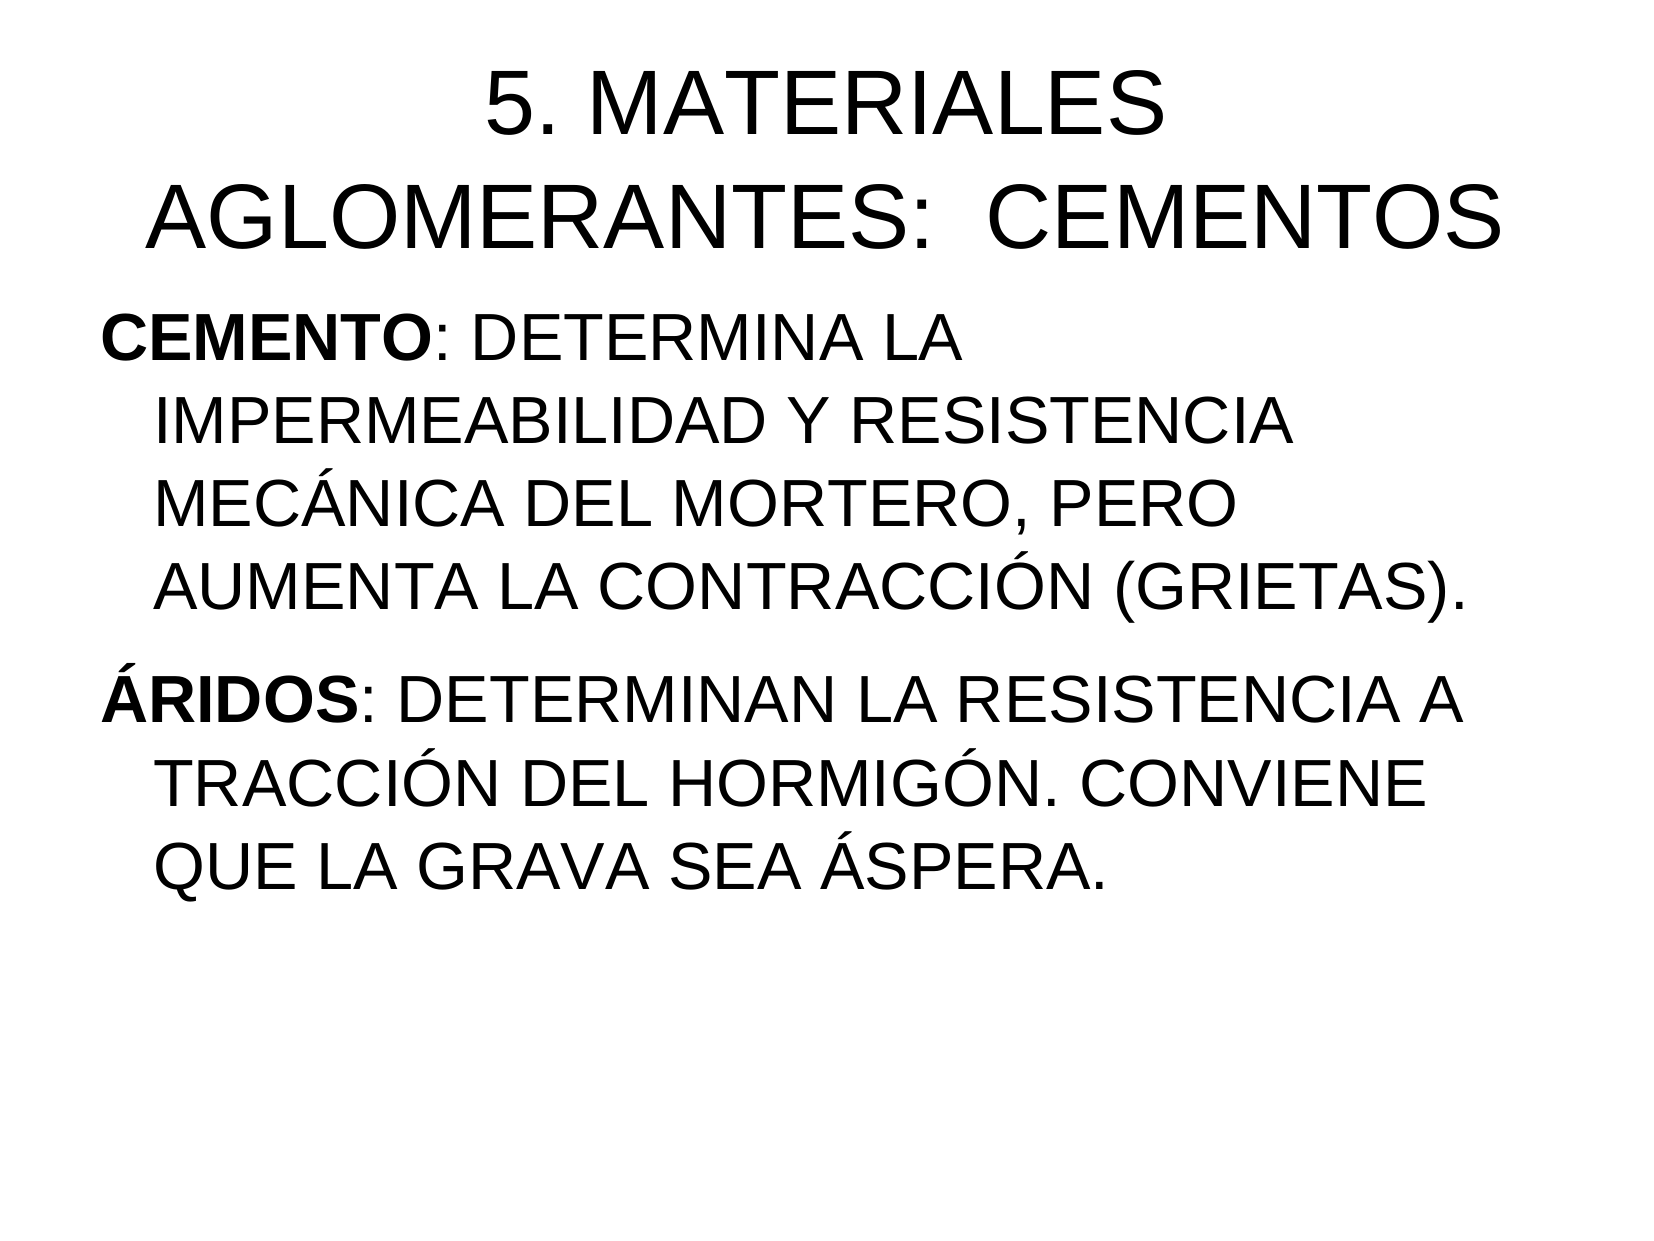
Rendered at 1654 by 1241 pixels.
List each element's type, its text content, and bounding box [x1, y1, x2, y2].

list CEMENTO: DETERMINA LA IMPERMEABILIDAD Y RESISTENCIA MECÁNICA DEL MORTERO, PERO AUMENTA LA CONTRACCIÓN (GRIETAS). ÁRIDOS: DETERMINAN LA RESISTENCIA A TRACCIÓN DEL HORMIGÓN. CONVIENE QUE LA GRAVA SEA ÁSPERA. [82, 290, 1571, 1109]
title 5. MATERIALES AGLOMERANTES: CEMENTOS [82, 38, 1571, 268]
